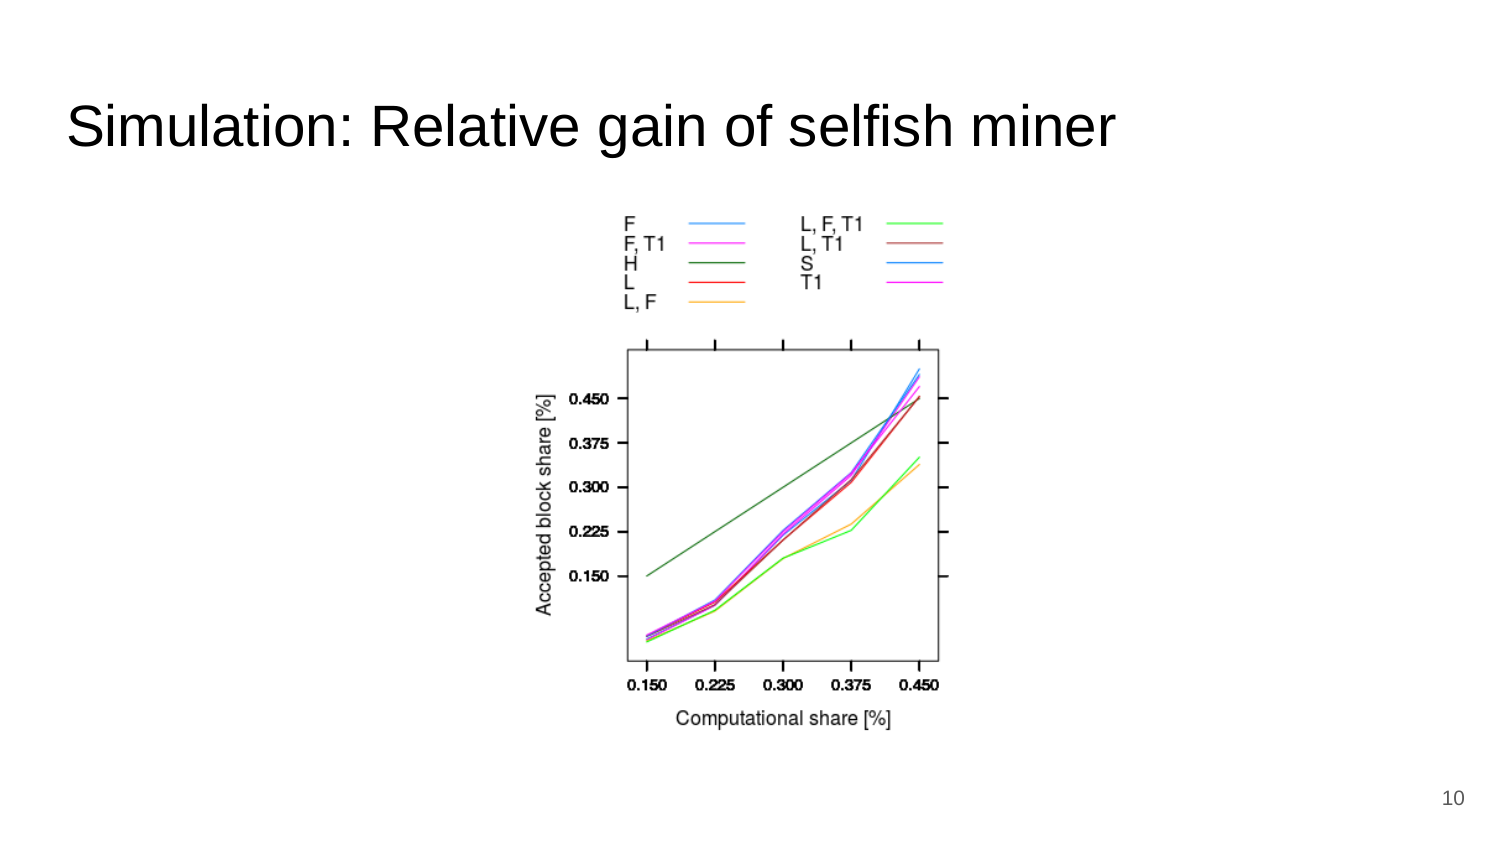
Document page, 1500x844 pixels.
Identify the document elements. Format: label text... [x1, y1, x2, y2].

title Simulation: Relative gain of selfish miner [51, 72, 1449, 167]
picture [301, 194, 1211, 745]
